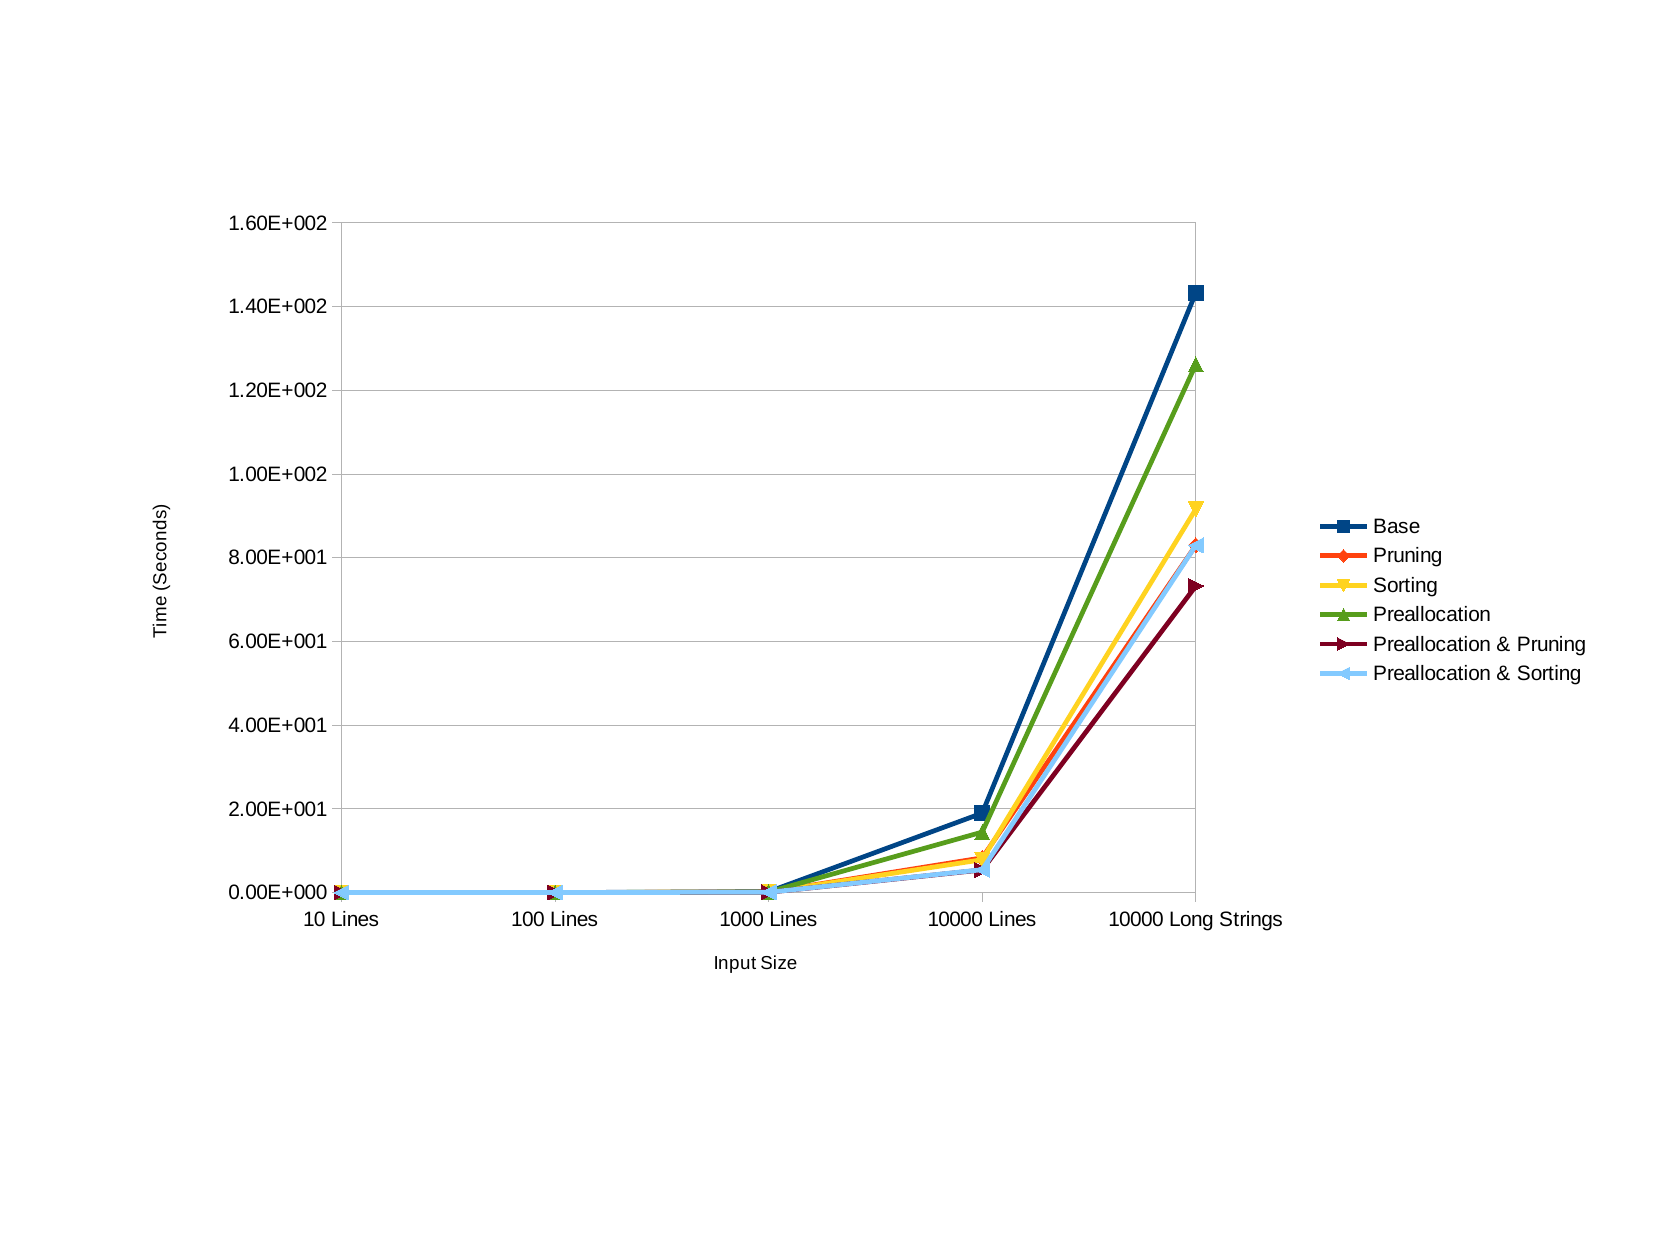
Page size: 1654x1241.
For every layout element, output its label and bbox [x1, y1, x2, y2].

chart [116, 195, 1606, 1006]
